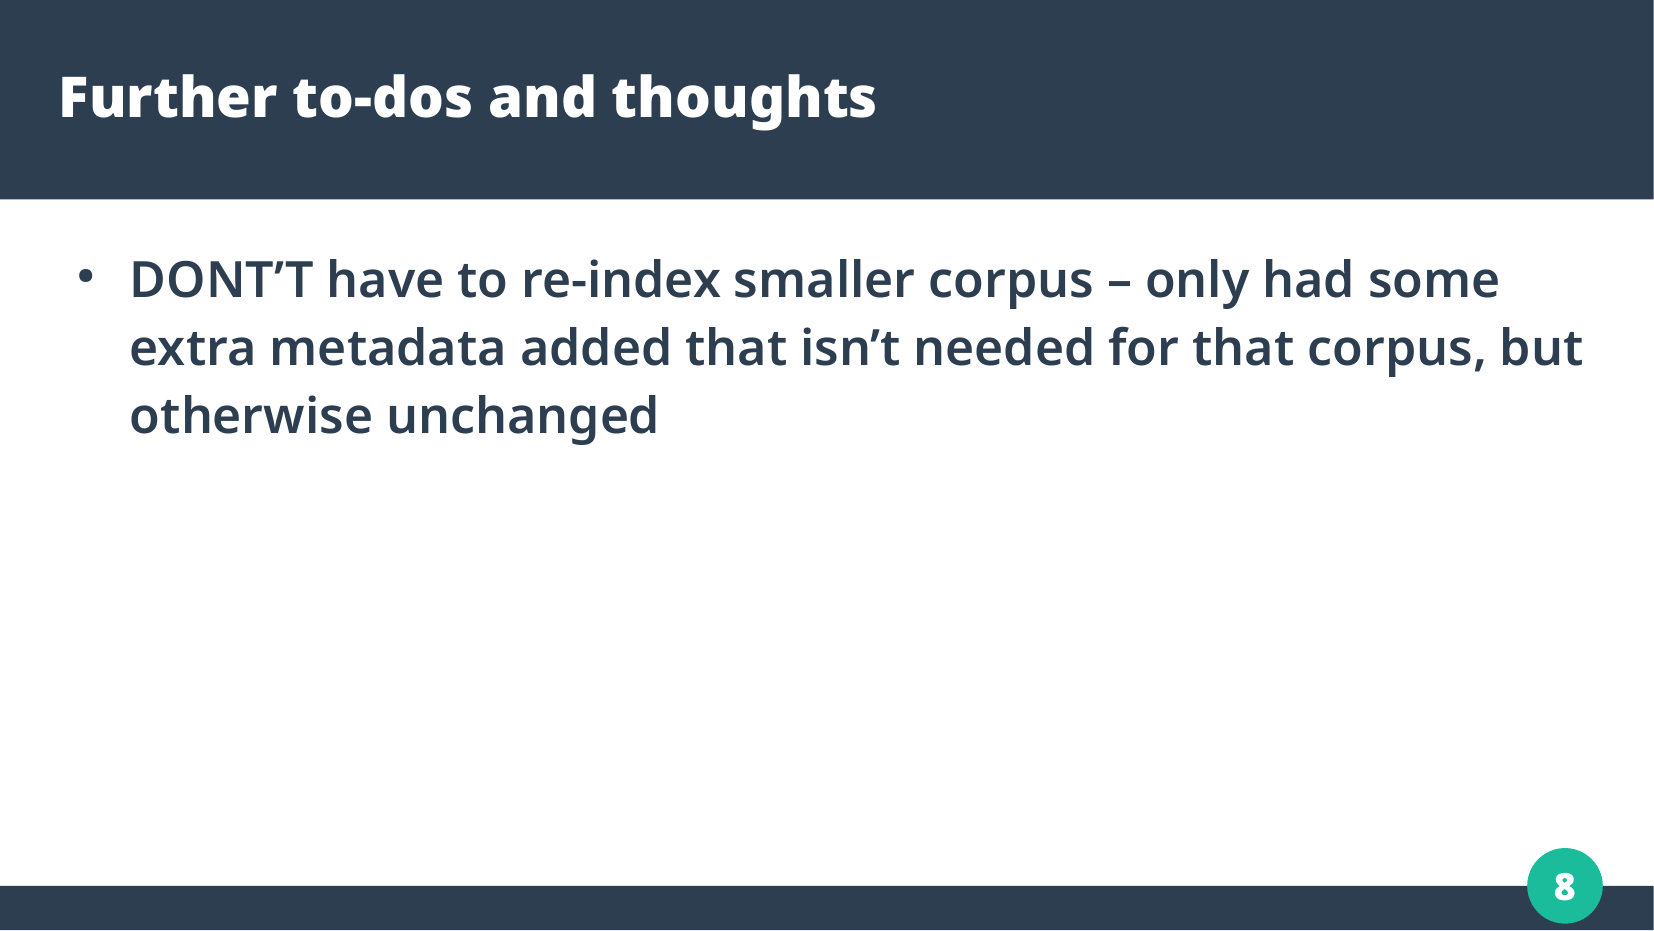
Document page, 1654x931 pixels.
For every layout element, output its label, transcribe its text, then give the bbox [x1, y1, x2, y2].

list DONT’T have to re-index smaller corpus – only had some extra metadata added that isn’t needed for that corpus, but otherwise unchanged [59, 243, 1595, 864]
title Further to-dos and thoughts [59, 37, 1595, 155]
